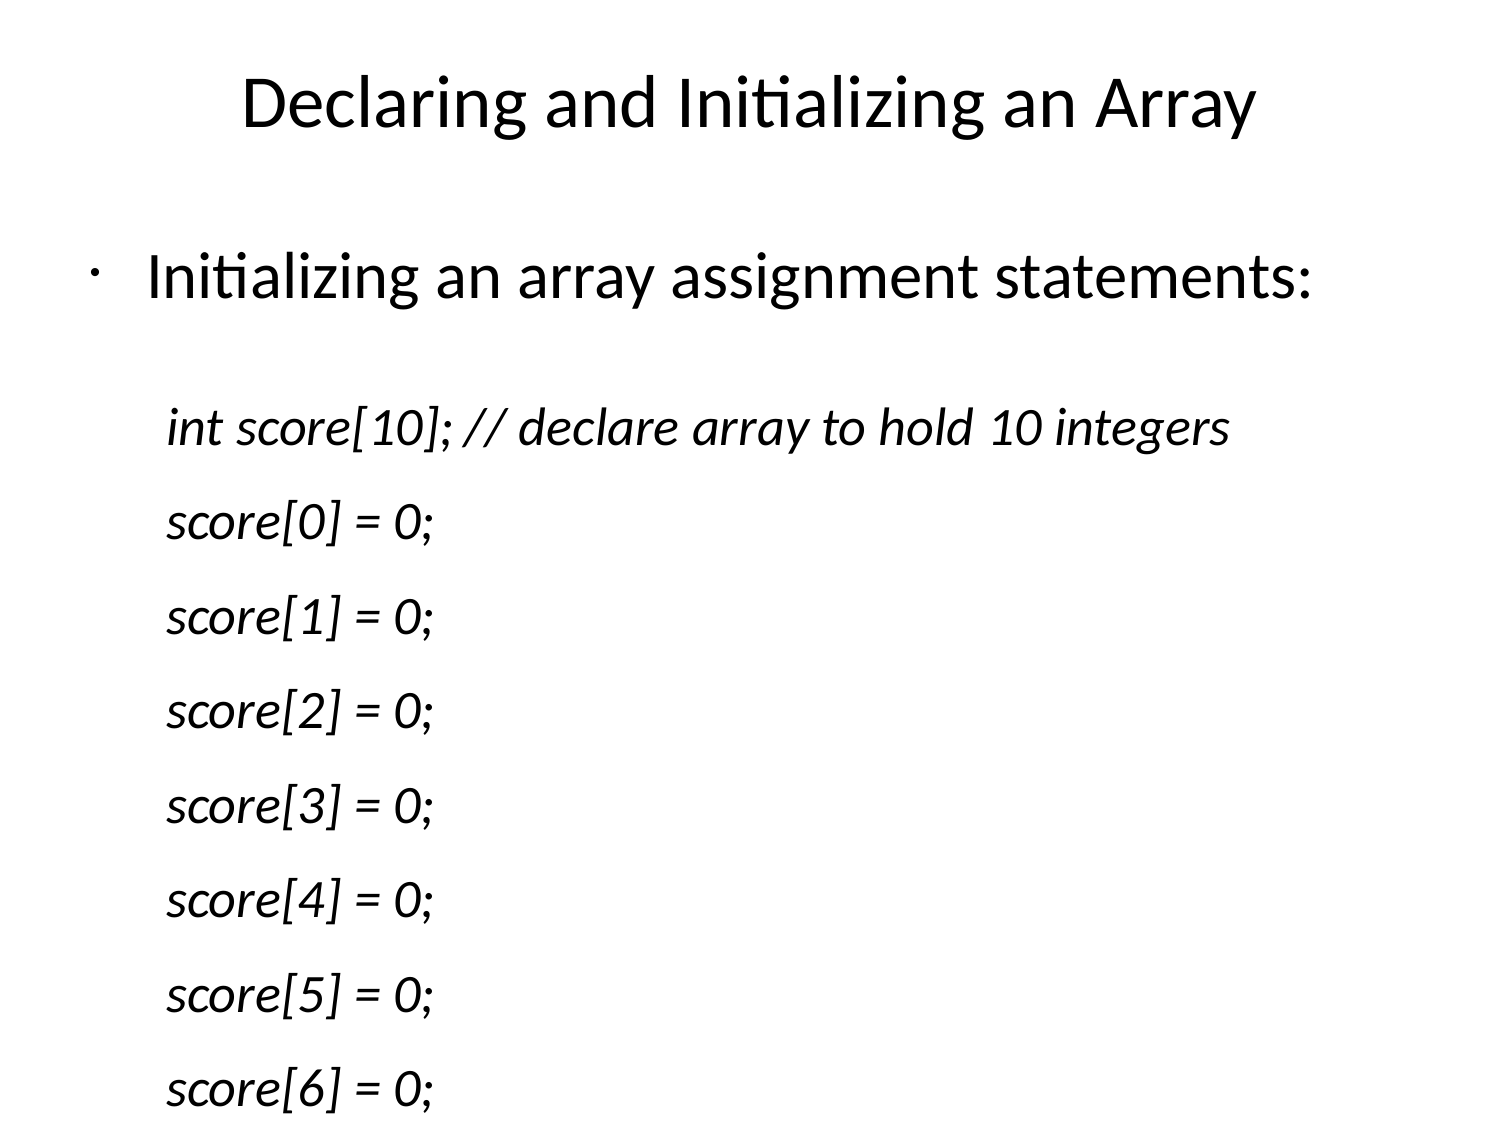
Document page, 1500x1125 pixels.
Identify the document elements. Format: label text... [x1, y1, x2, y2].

list Initializing an array assignment statements: int score[10]; // declare array to hold 10 integers score[0] = 0; score[1] = 0; score[2] = 0; score[3] = 0; score[4] = 0; score[5] = 0; score[6] = 0; score[7] = 0; score[8] = 0; score[9] = 0; [75, 224, 1463, 1125]
title Declaring and Initializing an Array [75, 45, 1425, 224]
